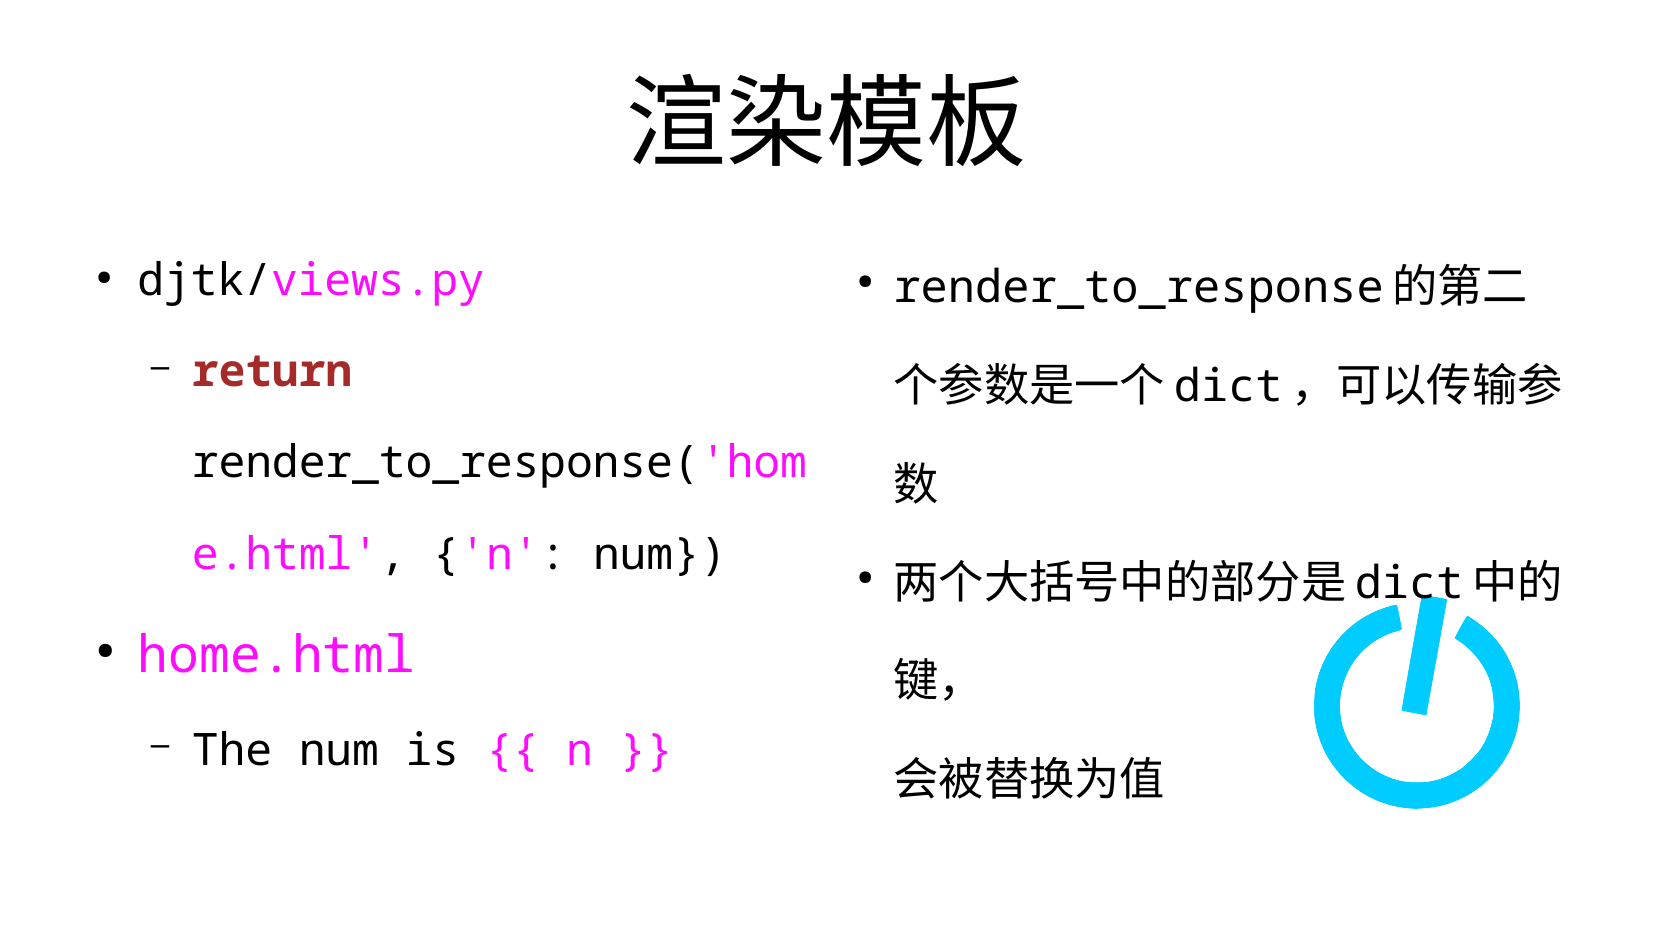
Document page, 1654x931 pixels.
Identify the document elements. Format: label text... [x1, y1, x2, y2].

list render_to_response的第二个参数是一个dict，可以传输参数 两个大括号中的部分是dict中的键， 会被替换为值 [845, 217, 1572, 815]
list djtk/views.py return render_to_response('home.html', {'n': num}) home.html The num is {{ n }} [82, 217, 809, 851]
title 渲染模板 [82, 37, 1571, 193]
